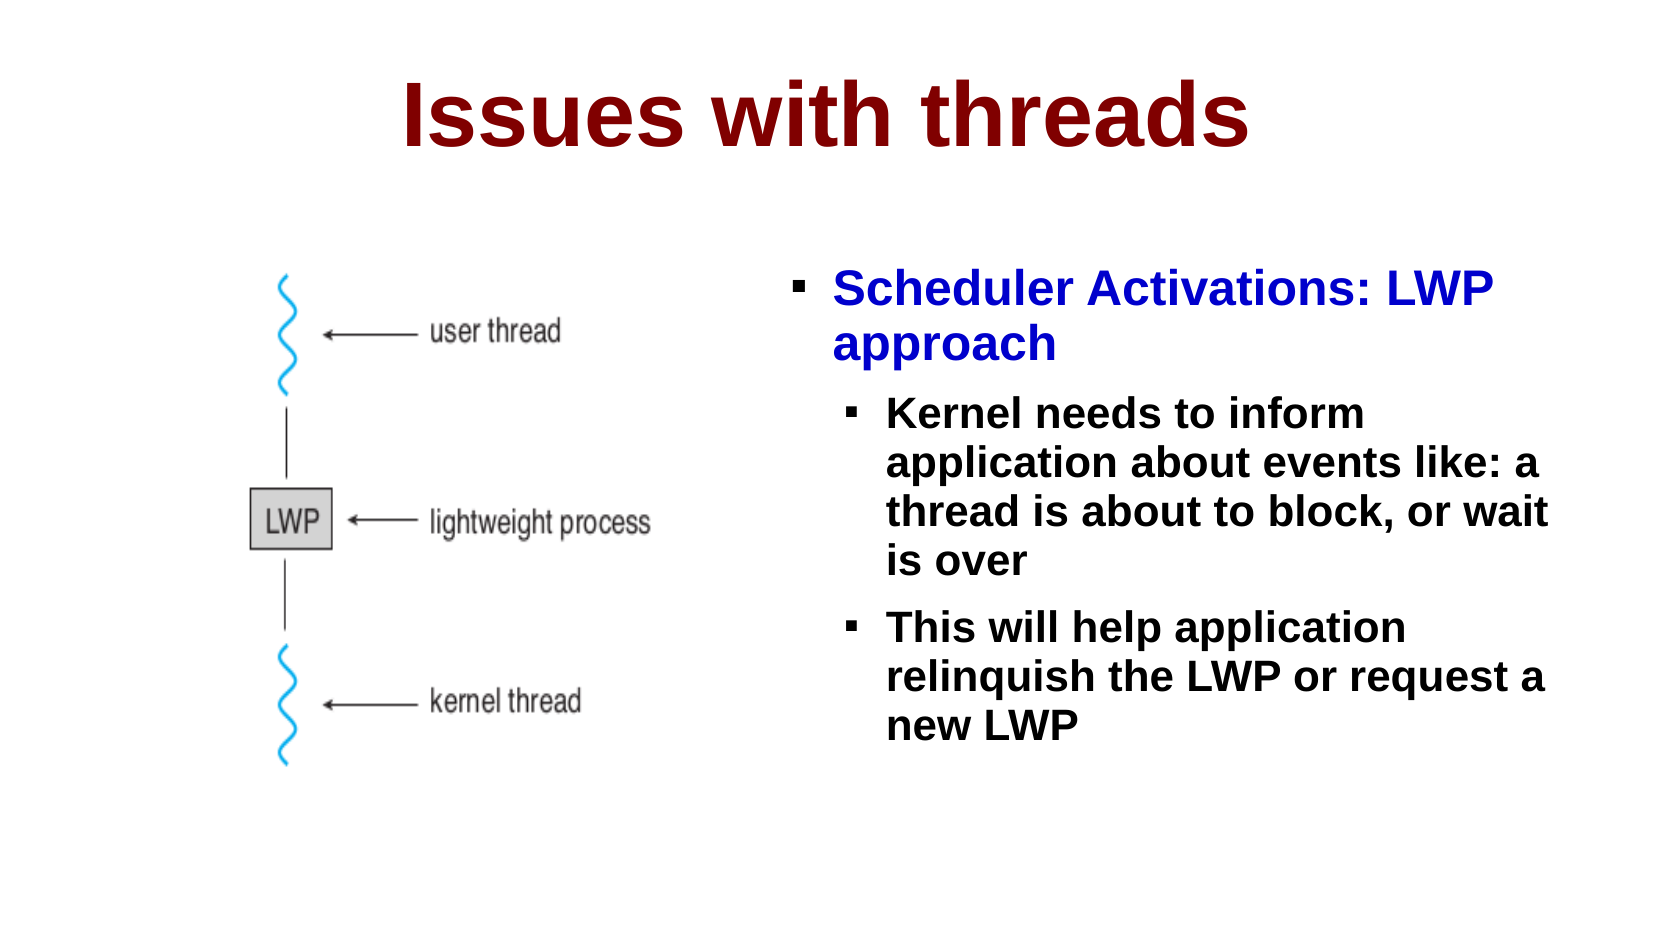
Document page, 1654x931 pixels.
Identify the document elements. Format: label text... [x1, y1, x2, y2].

list Scheduler Activations: LWP approach Kernel needs to inform application about events like: a thread is about to block, or wait is over This will help application relinquish the LWP or request a new LWP [779, 259, 1571, 757]
picture [106, 224, 732, 798]
title Issues with threads [82, 37, 1571, 193]
